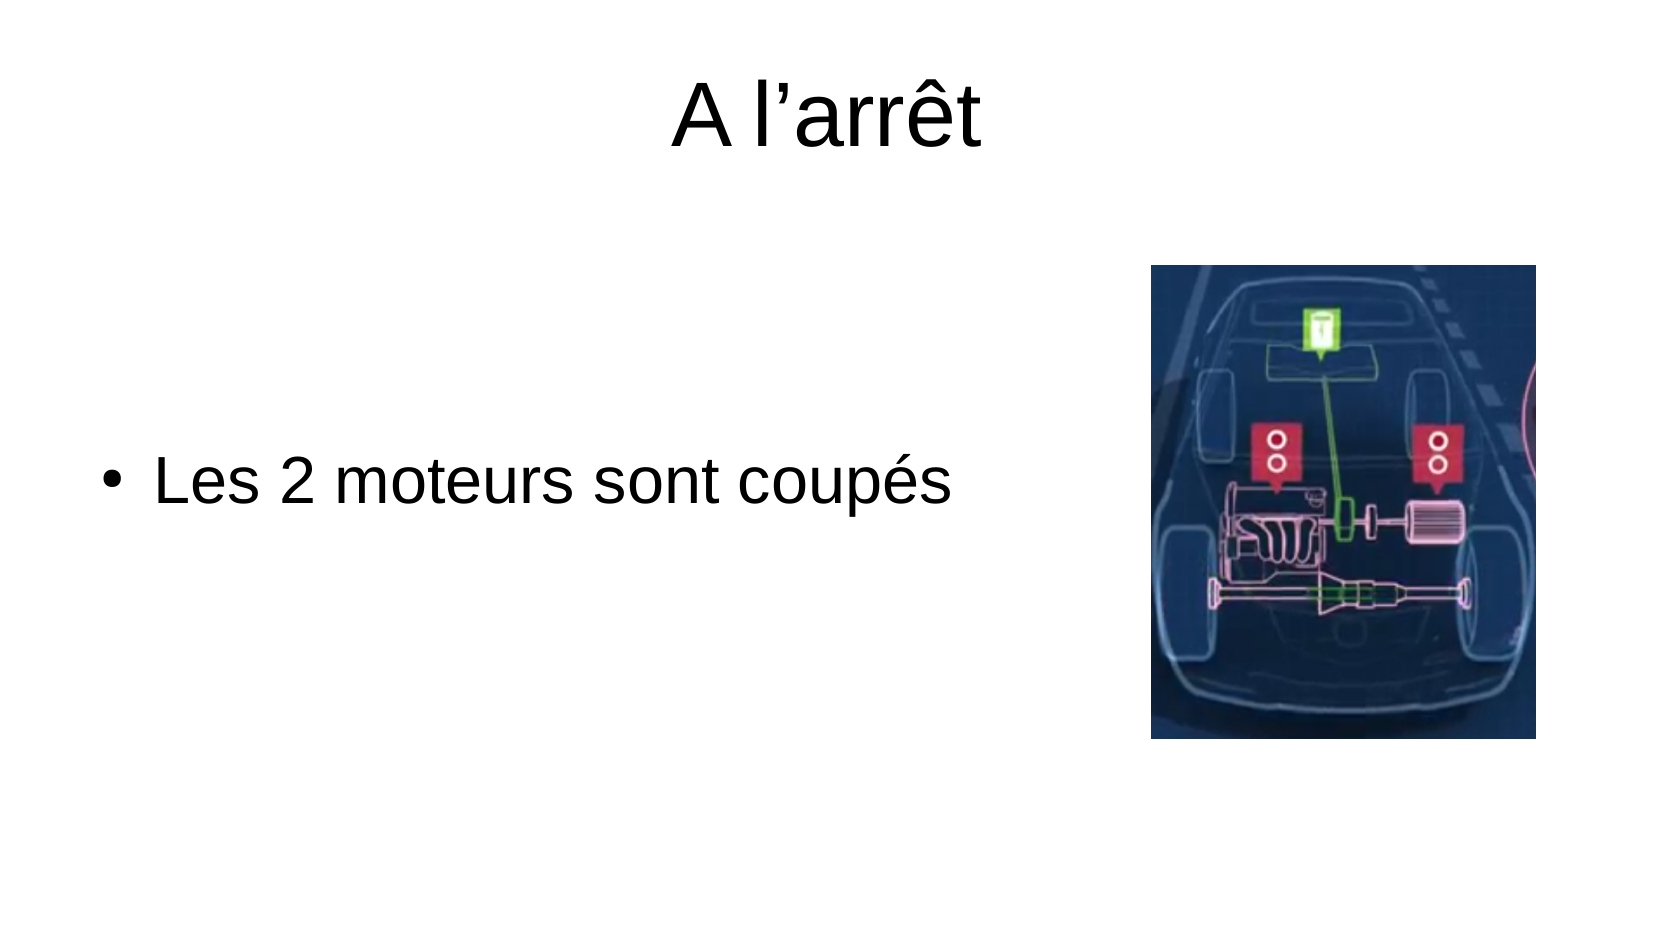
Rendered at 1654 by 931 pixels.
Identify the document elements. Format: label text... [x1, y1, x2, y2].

title A l’arrêt [82, 37, 1571, 193]
list Les 2 moteurs sont coupés [82, 442, 1571, 931]
picture [1151, 265, 1536, 739]
